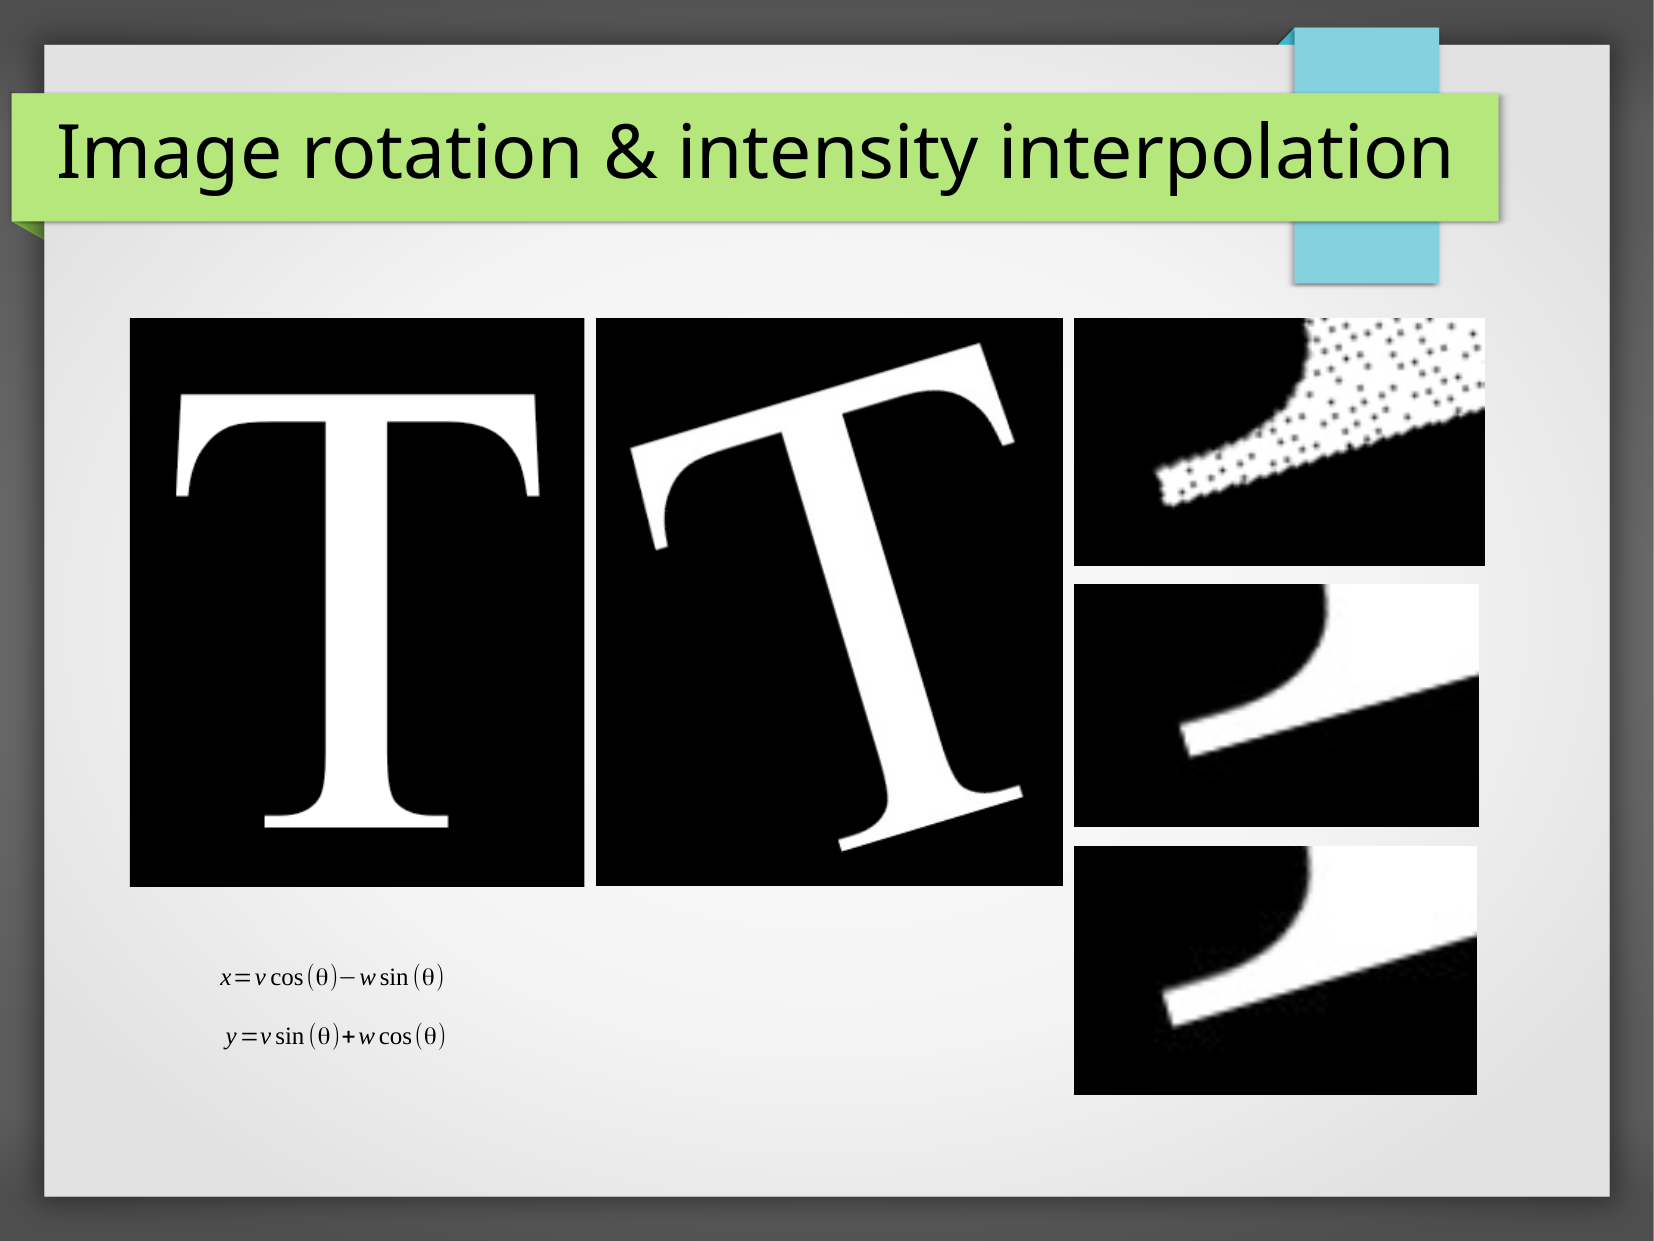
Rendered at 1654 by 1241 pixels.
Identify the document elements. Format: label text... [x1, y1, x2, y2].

chart [212, 962, 451, 993]
title Image rotation & intensity interpolation [0, 74, 1512, 225]
chart [216, 1021, 453, 1052]
picture [0, 0, 1654, 1241]
